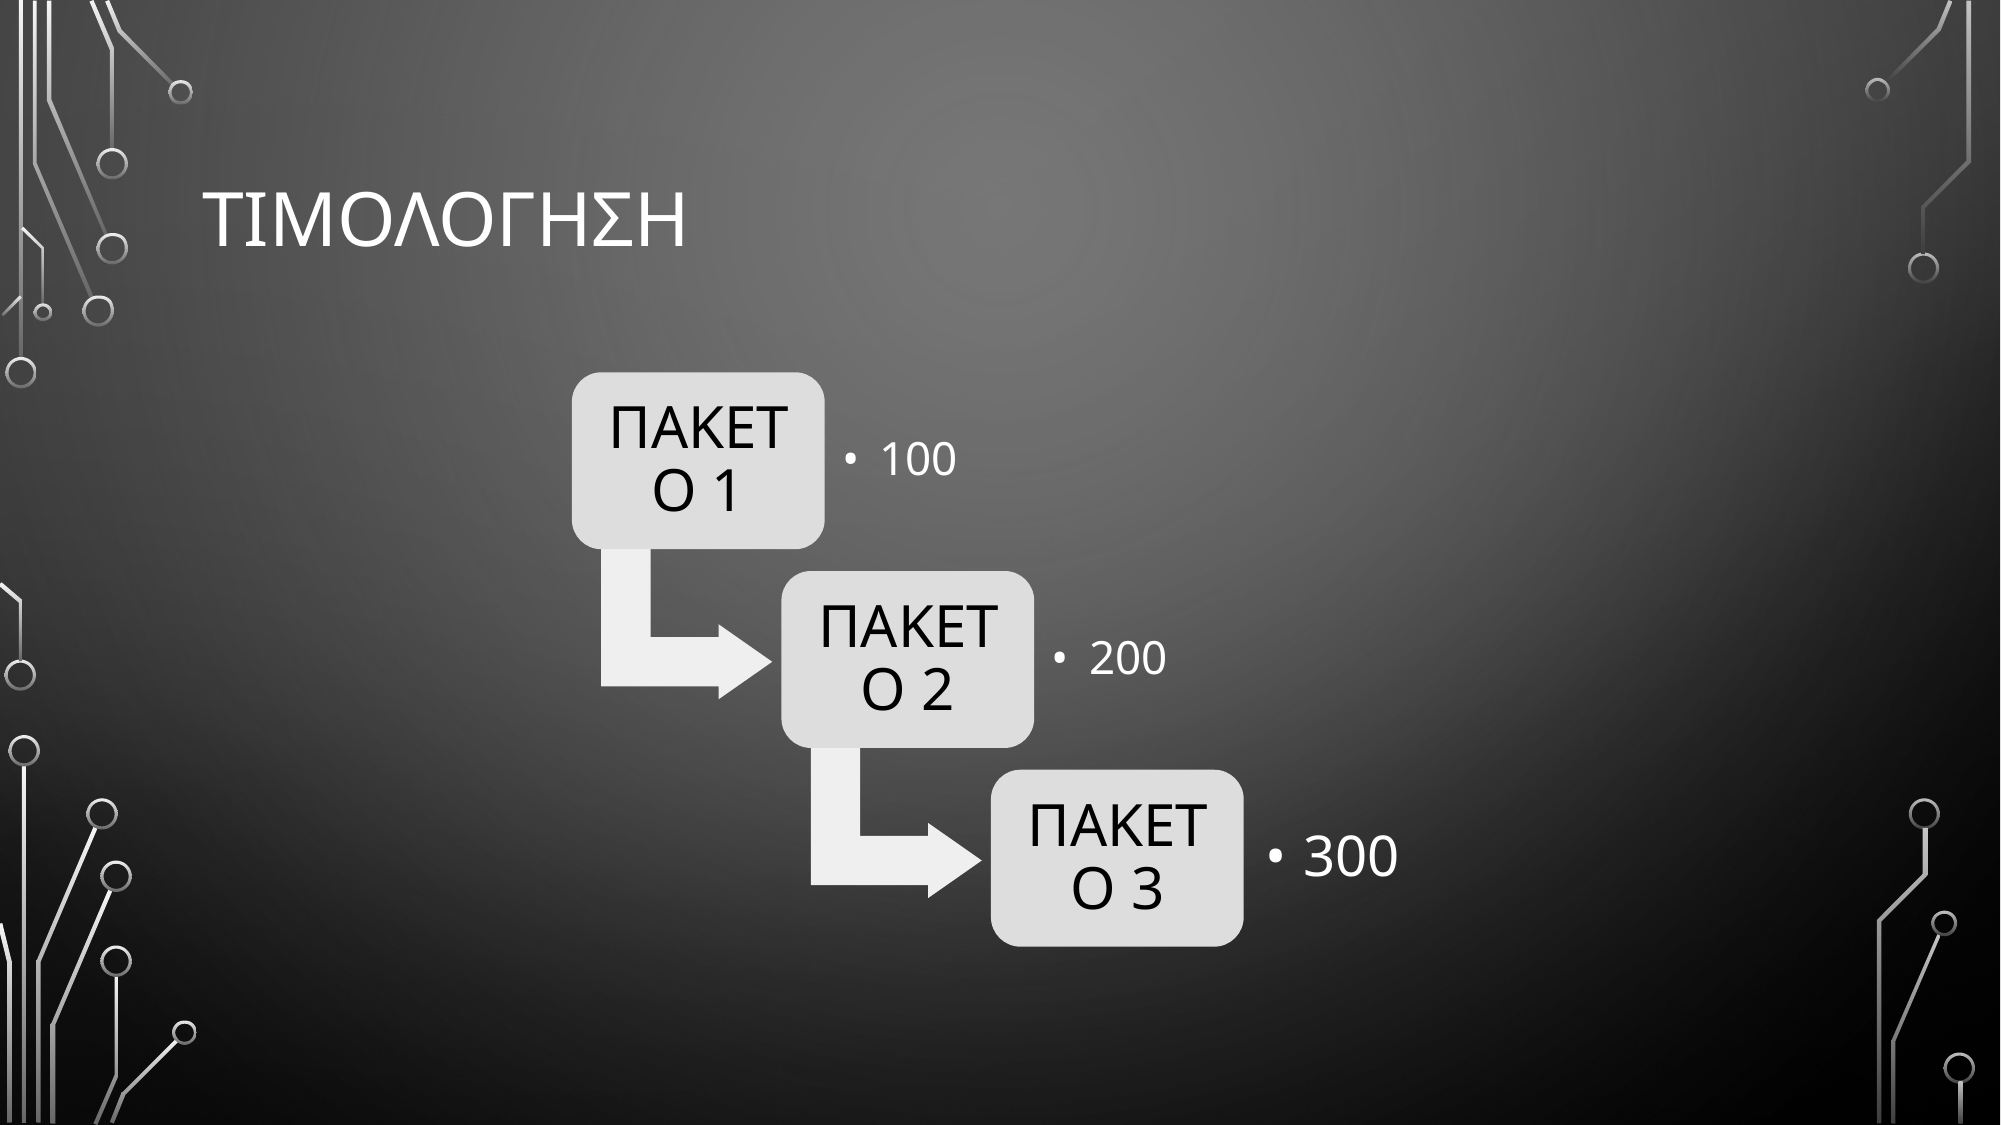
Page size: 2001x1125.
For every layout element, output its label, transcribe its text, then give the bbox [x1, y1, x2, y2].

text_box [601, 550, 773, 700]
text_box [810, 748, 982, 899]
text_box 100 [824, 389, 1009, 533]
title ΤΙΜΟΛΟΓΗΣΗ [187, 101, 1813, 344]
text_box ΠΑΚΕΤΟ 1 [571, 372, 824, 550]
text_box 300 [1243, 786, 1428, 930]
text_box ΠΑΚΕΤΟ 3 [990, 769, 1243, 947]
text_box ΠΑΚΕΤΟ 2 [781, 571, 1034, 748]
text_box 200 [1034, 587, 1219, 731]
